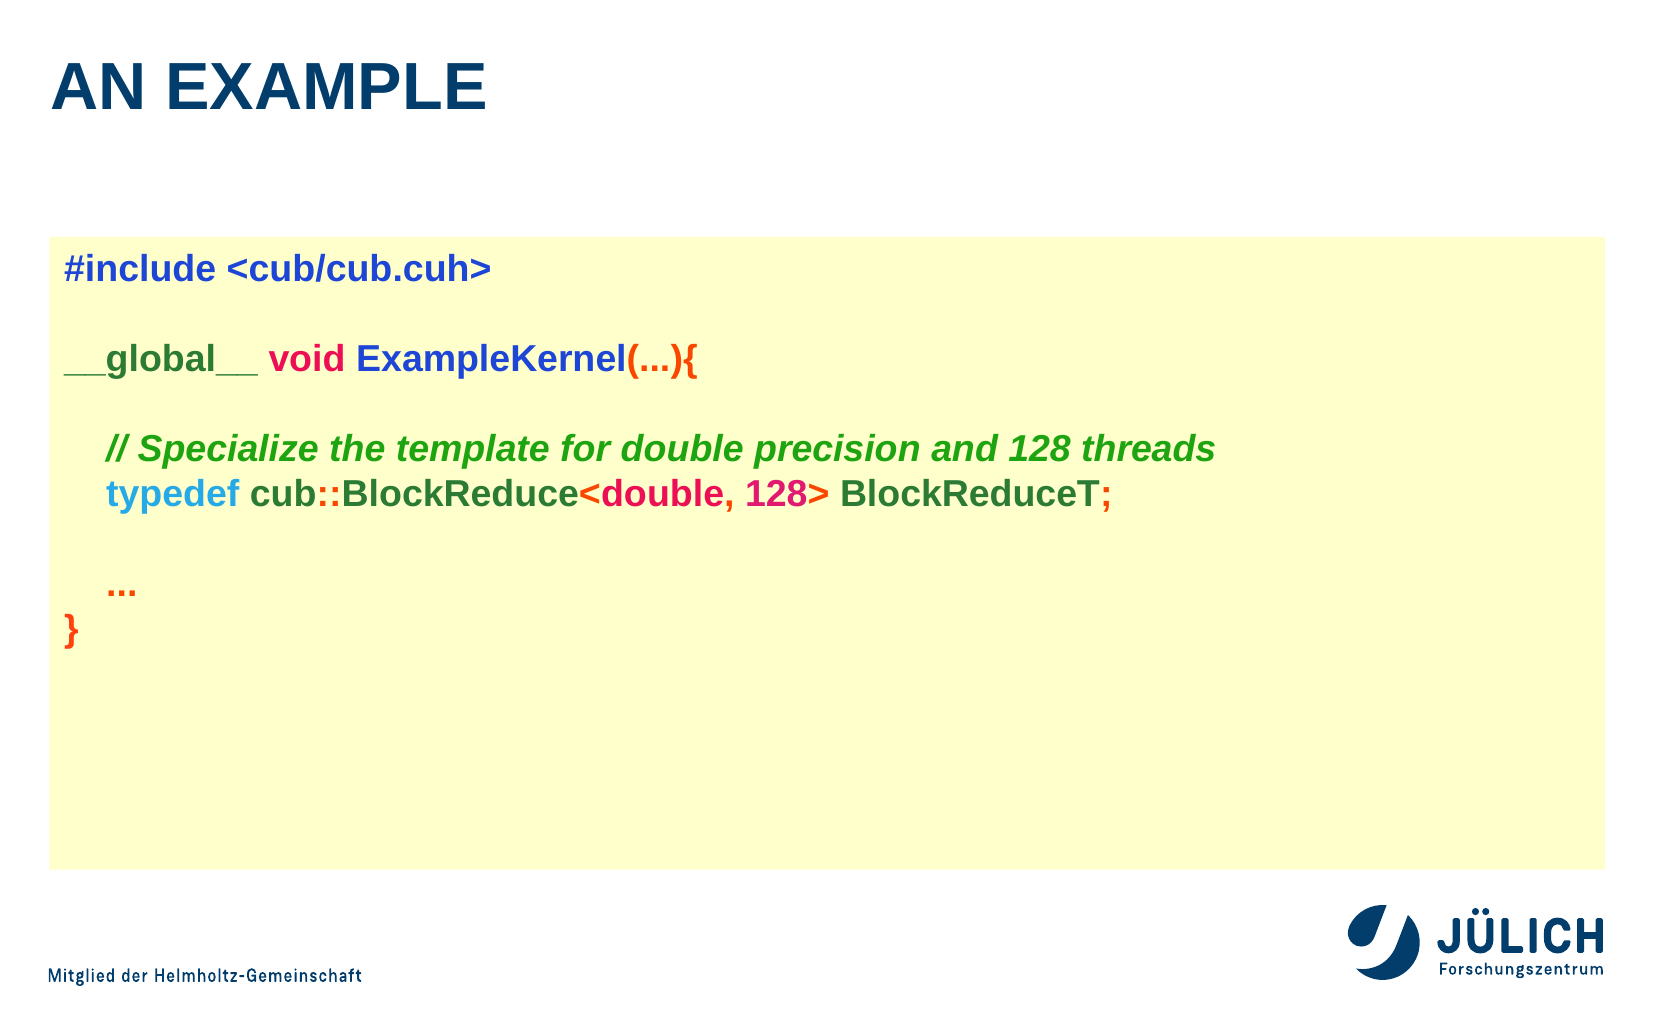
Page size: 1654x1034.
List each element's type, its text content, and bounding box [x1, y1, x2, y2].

title An Example [50, 48, 1604, 219]
text_box #include <cub/cub.cuh> __global__ void ExampleKernel(...){ // Specialize the template for double precision and 128 threads typedef cub::BlockReduce<double, 128> BlockReduceT; ... } [49, 236, 1605, 870]
